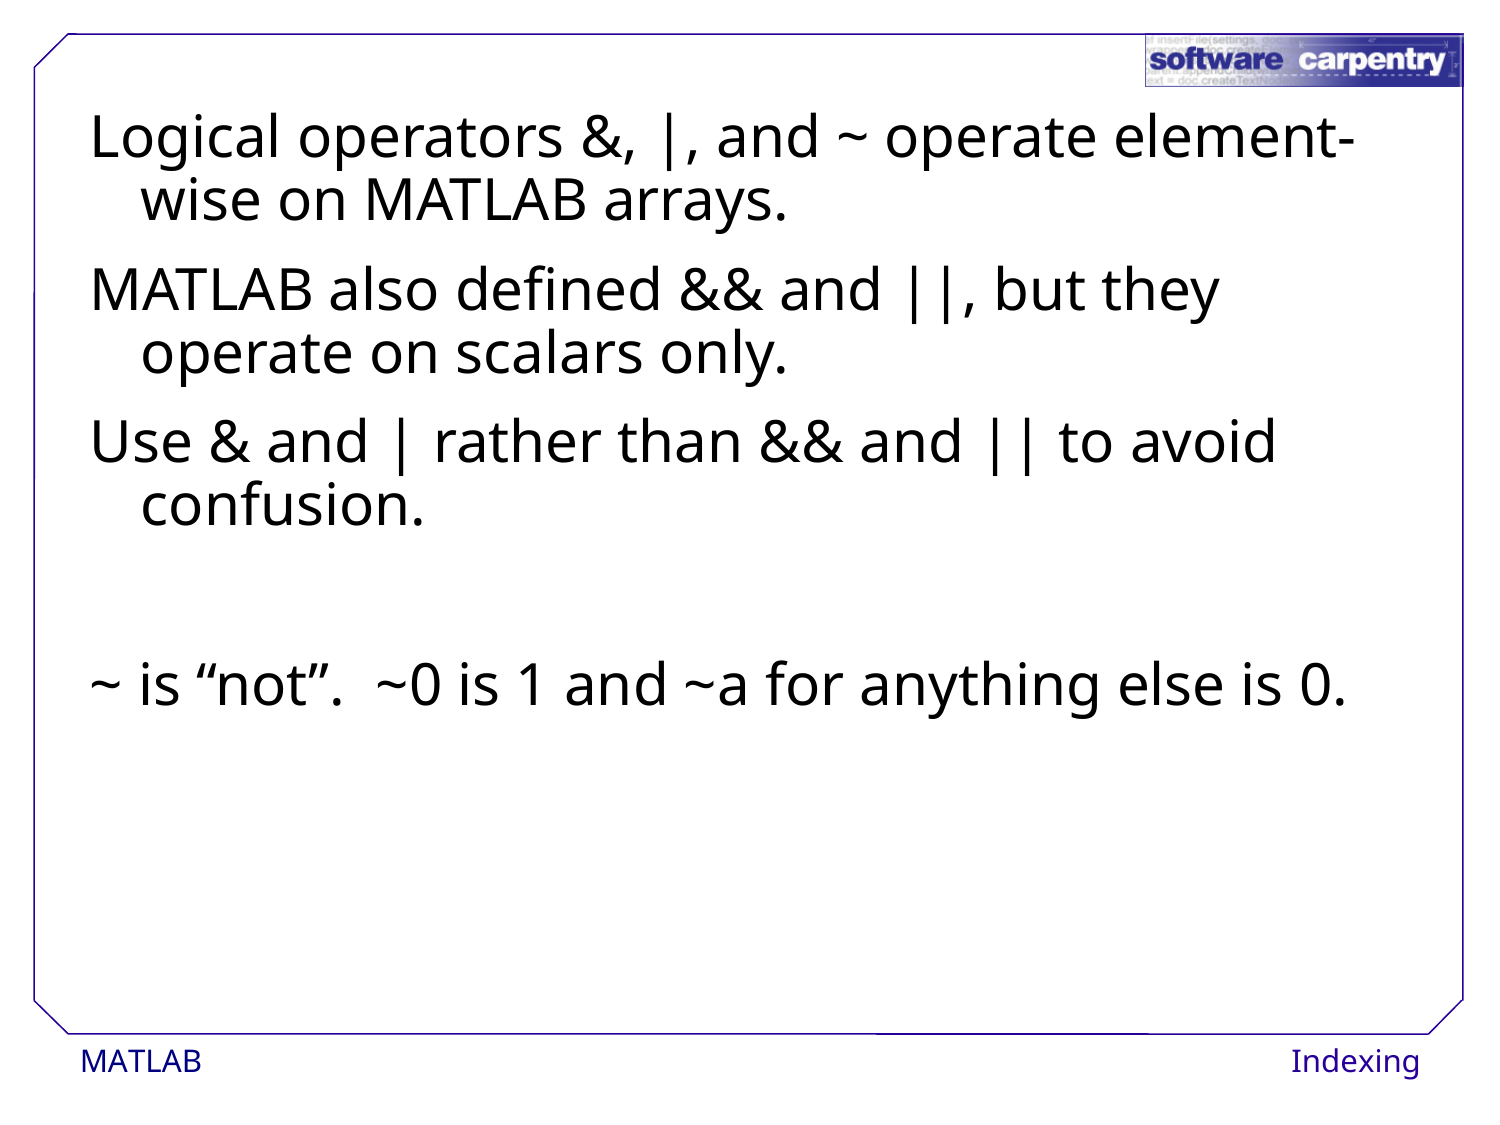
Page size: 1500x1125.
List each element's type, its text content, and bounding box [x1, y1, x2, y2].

picture [1145, 33, 1464, 87]
list Logical operators &, |, and ~ operate element-wise on MATLAB arrays. MATLAB also defined && and ||, but they operate on scalars only. Use & and | rather than && and || to avoid confusion. ~ is “not”. ~0 is 1 and ~a for anything else is 0. [75, 99, 1426, 1013]
